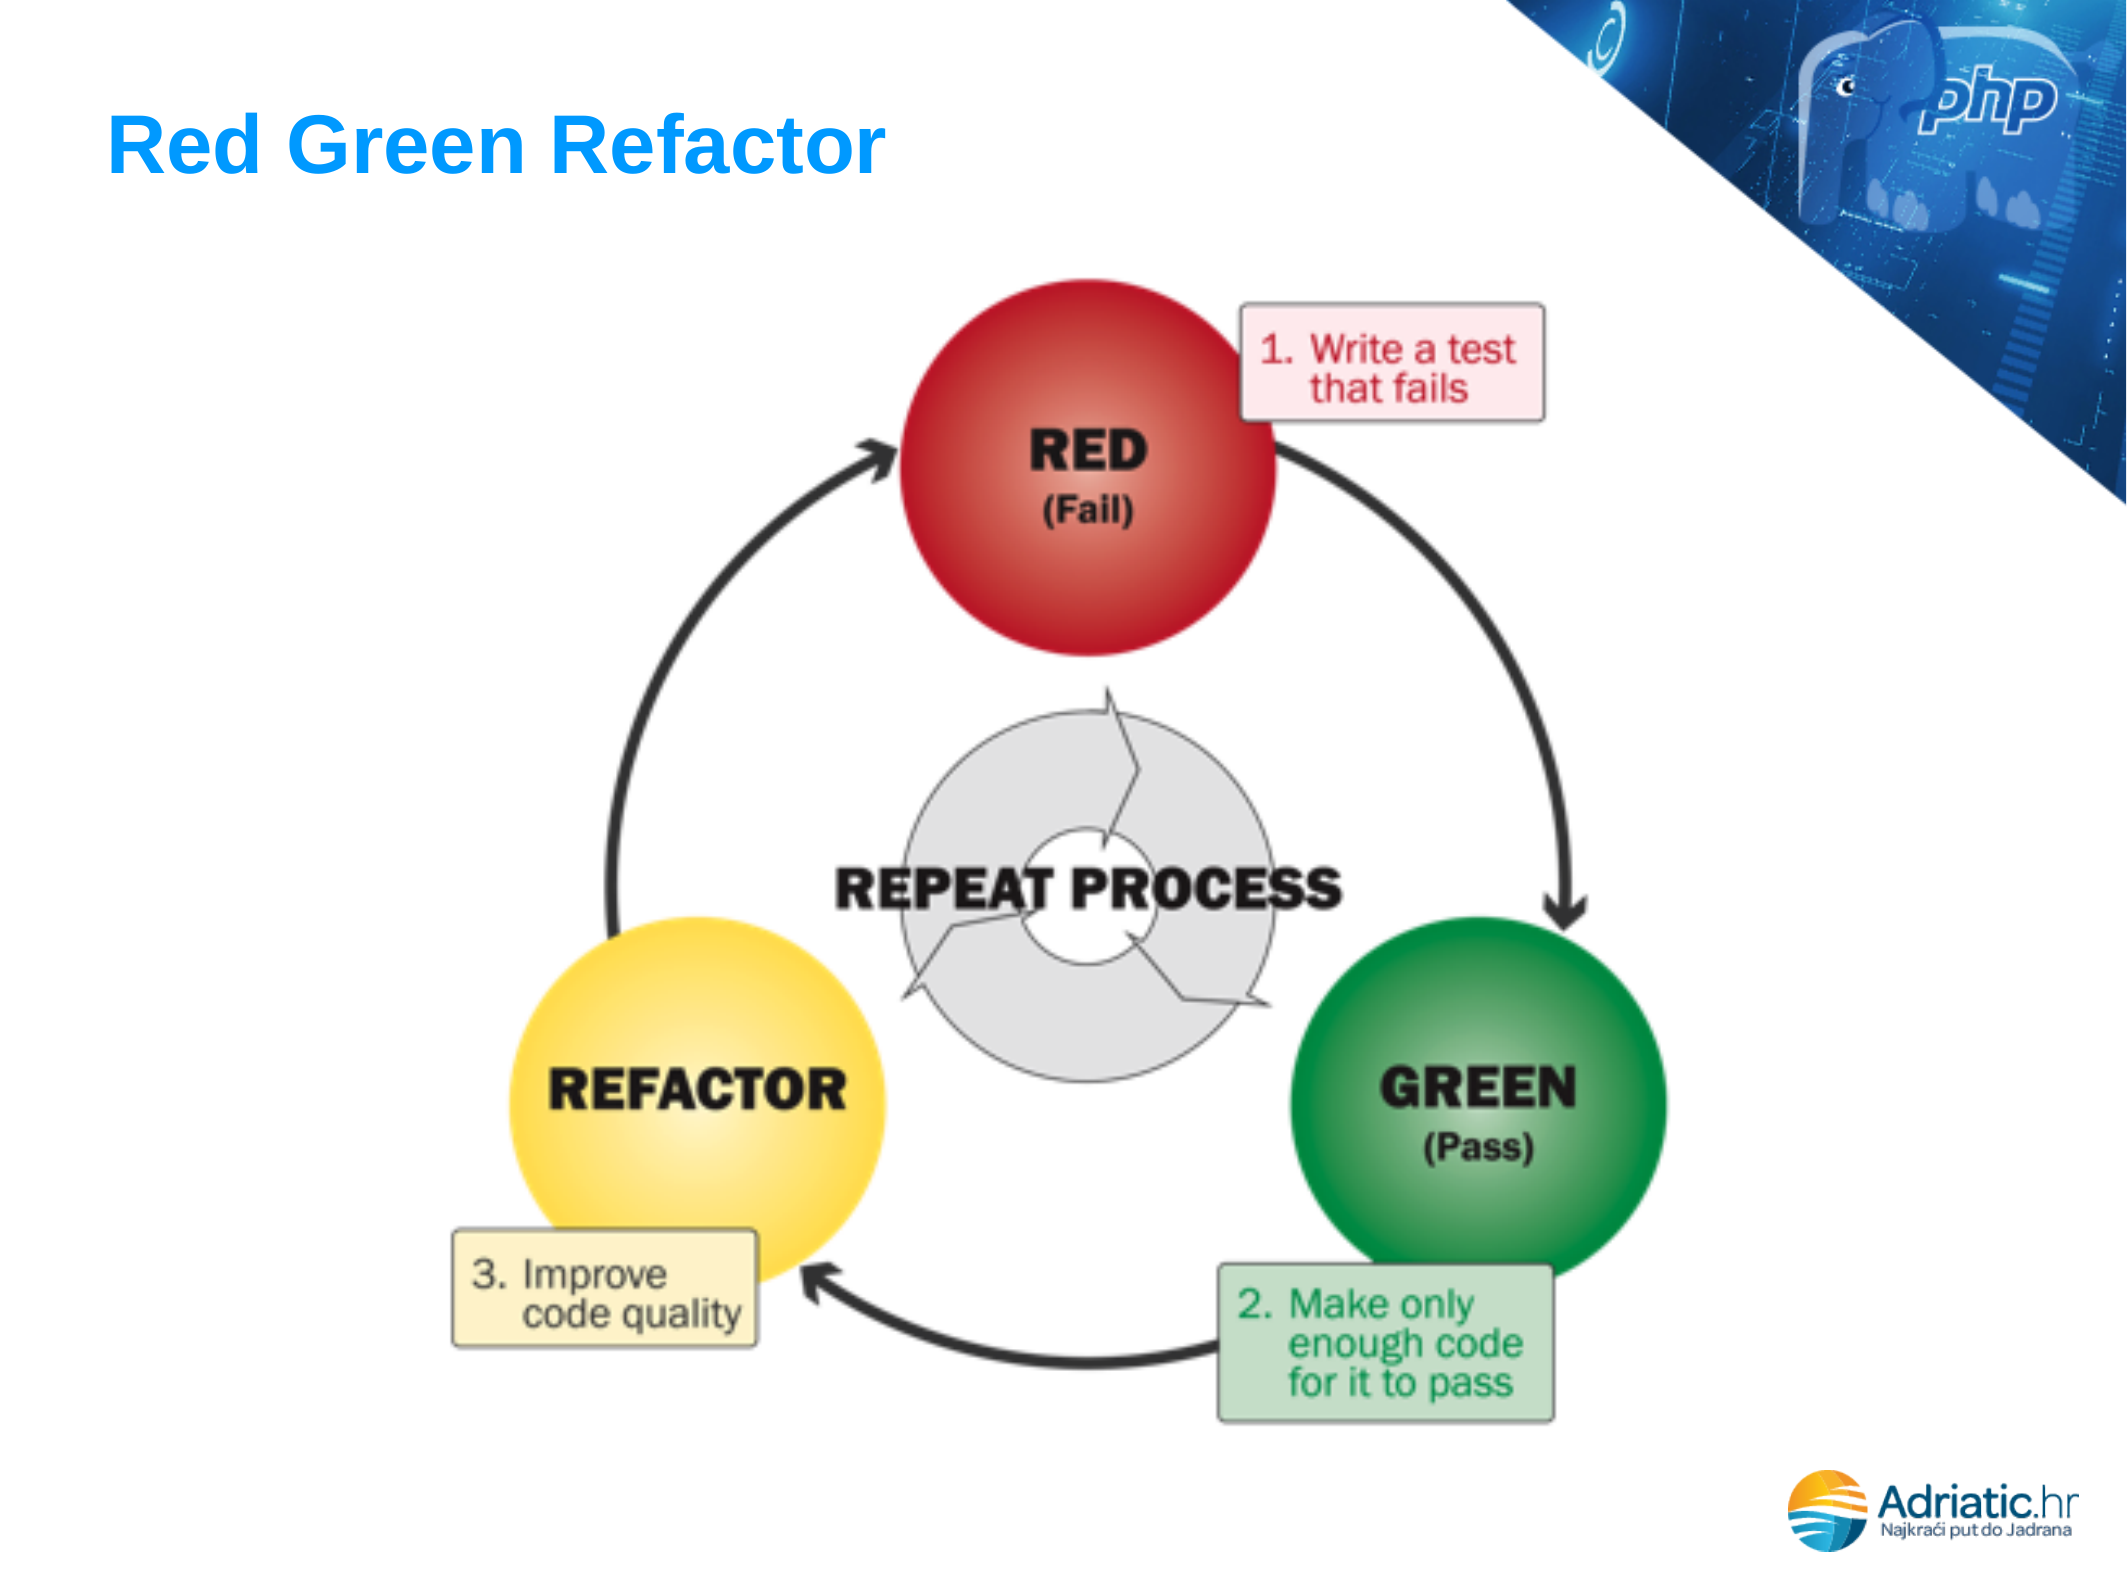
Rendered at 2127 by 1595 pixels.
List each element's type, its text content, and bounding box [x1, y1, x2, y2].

picture [1788, 1470, 2079, 1552]
picture [400, 0, 2127, 1524]
title Red Green Refactor [106, 70, 1630, 219]
